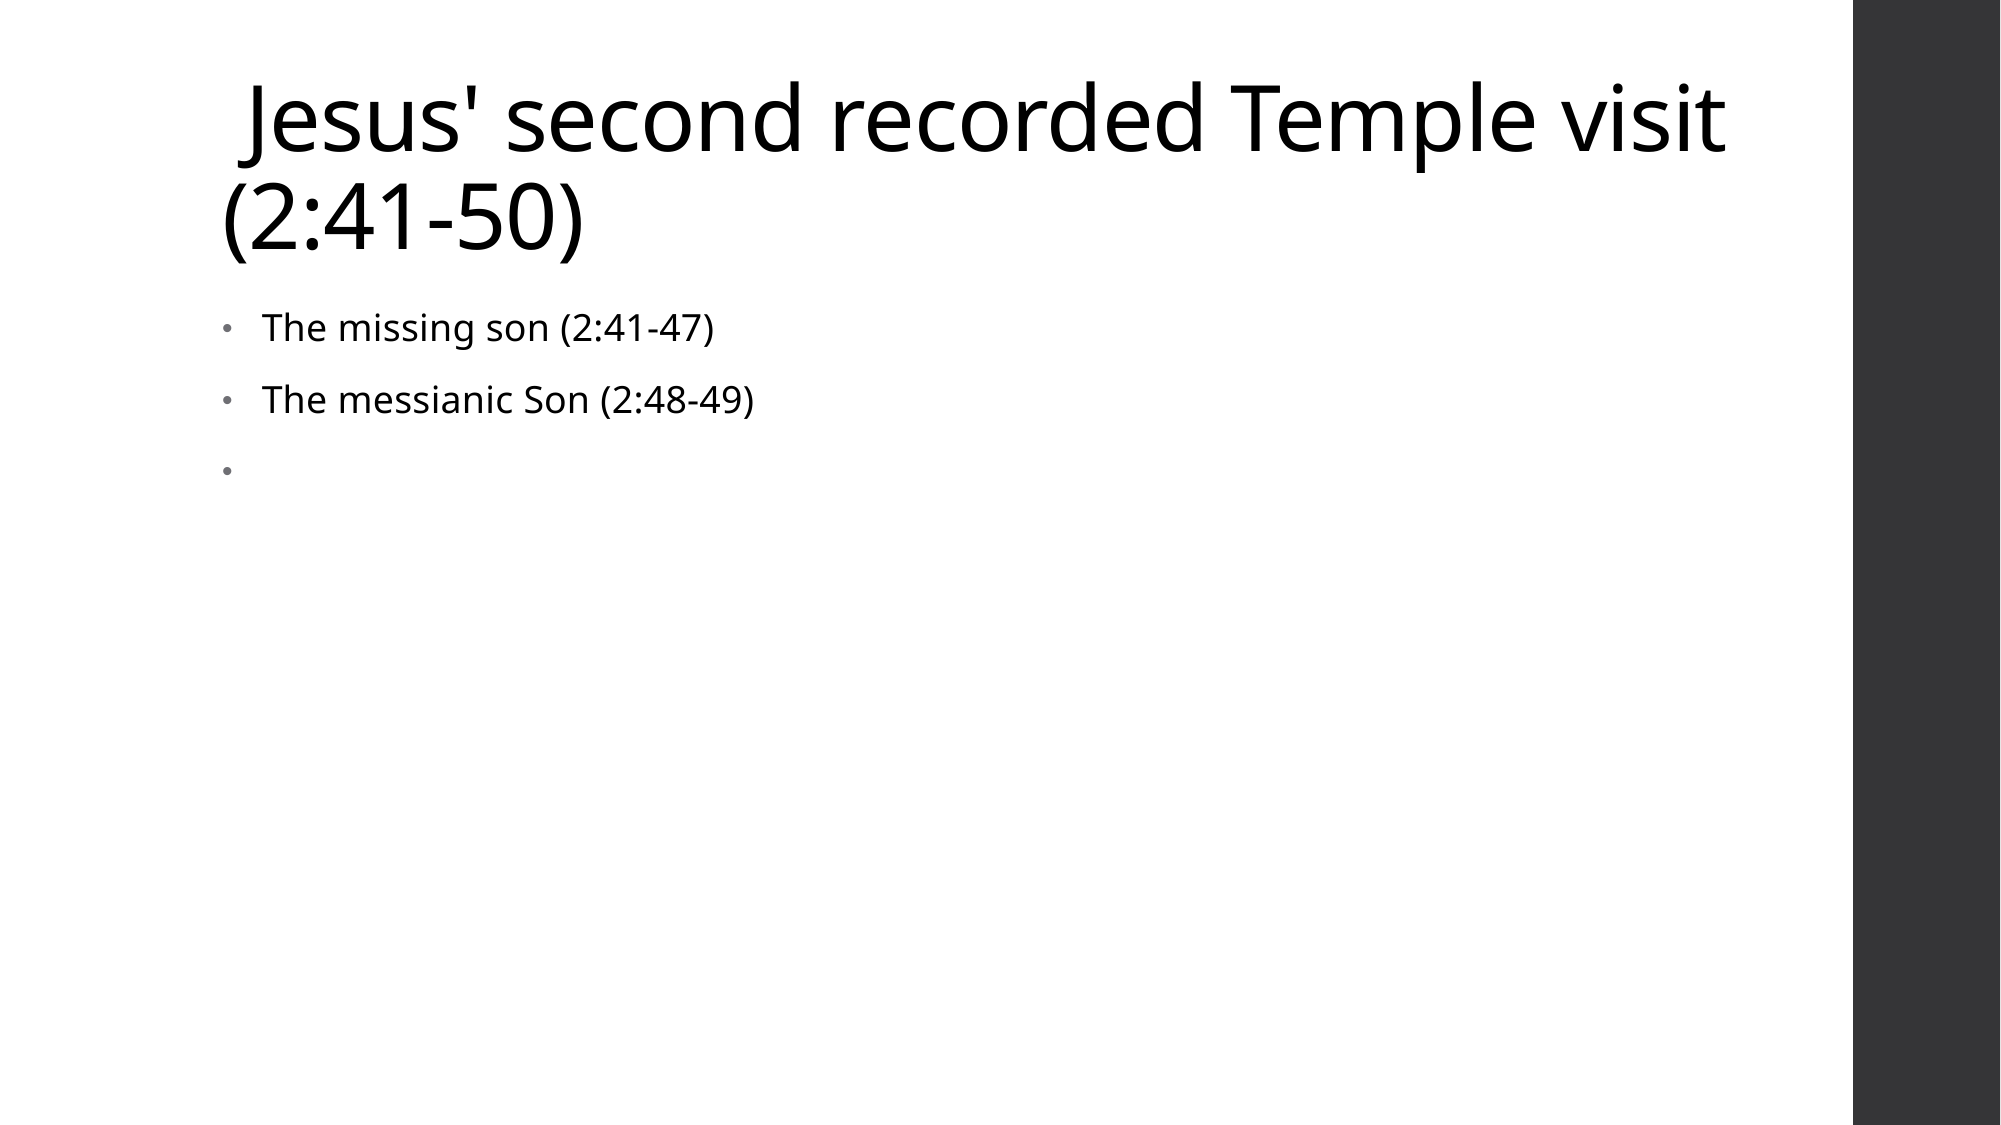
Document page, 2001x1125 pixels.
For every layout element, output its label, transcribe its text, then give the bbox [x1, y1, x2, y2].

title Jesus' second recorded Temple visit (2:41-50) [206, 60, 1797, 278]
list The missing son (2:41-47) The messianic Son (2:48-49) [206, 299, 1617, 1014]
